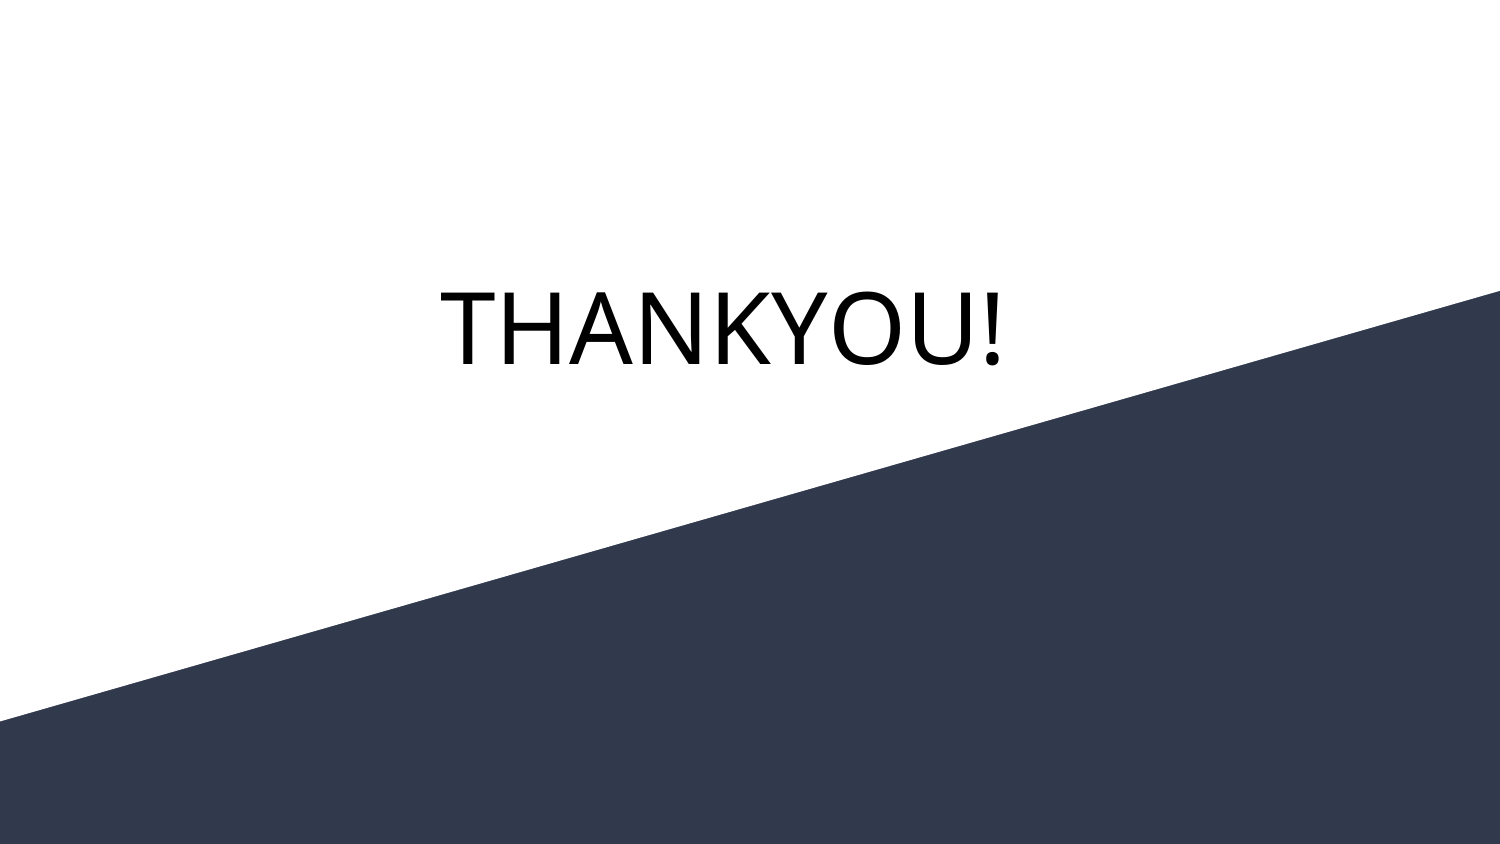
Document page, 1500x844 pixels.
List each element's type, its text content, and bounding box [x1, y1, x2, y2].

subtitle THANKYOU! [51, 272, 1396, 430]
